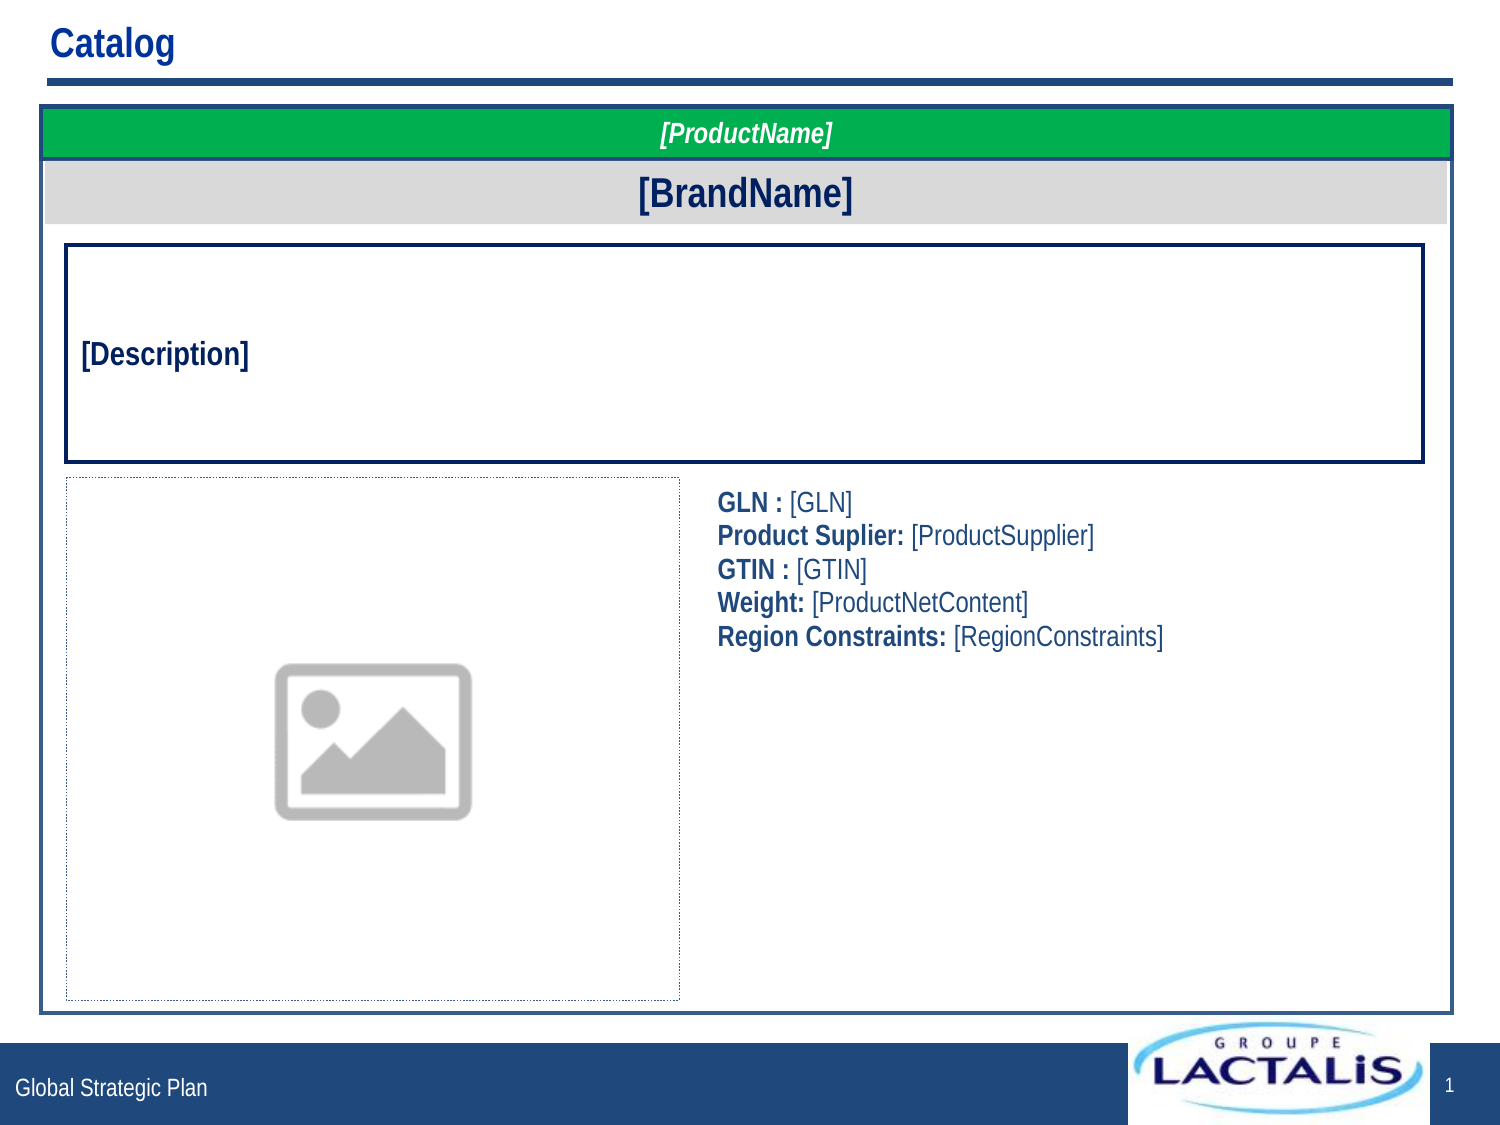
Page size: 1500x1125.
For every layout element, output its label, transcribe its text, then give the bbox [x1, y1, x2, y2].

title Catalog [35, 0, 1500, 94]
text_box GLN : [GLN] Product Suplier: [ProductSupplier] GTIN : [GTIN] Weight: [ProductNetContent] Region Constraints: [RegionConstraints] [703, 478, 1352, 727]
picture [131, 498, 613, 980]
text_box [Description] [66, 245, 1424, 463]
text_box [41, 159, 1452, 1013]
text_box [ProductName] [41, 107, 1452, 159]
text_box [BrandName] [45, 160, 1447, 225]
